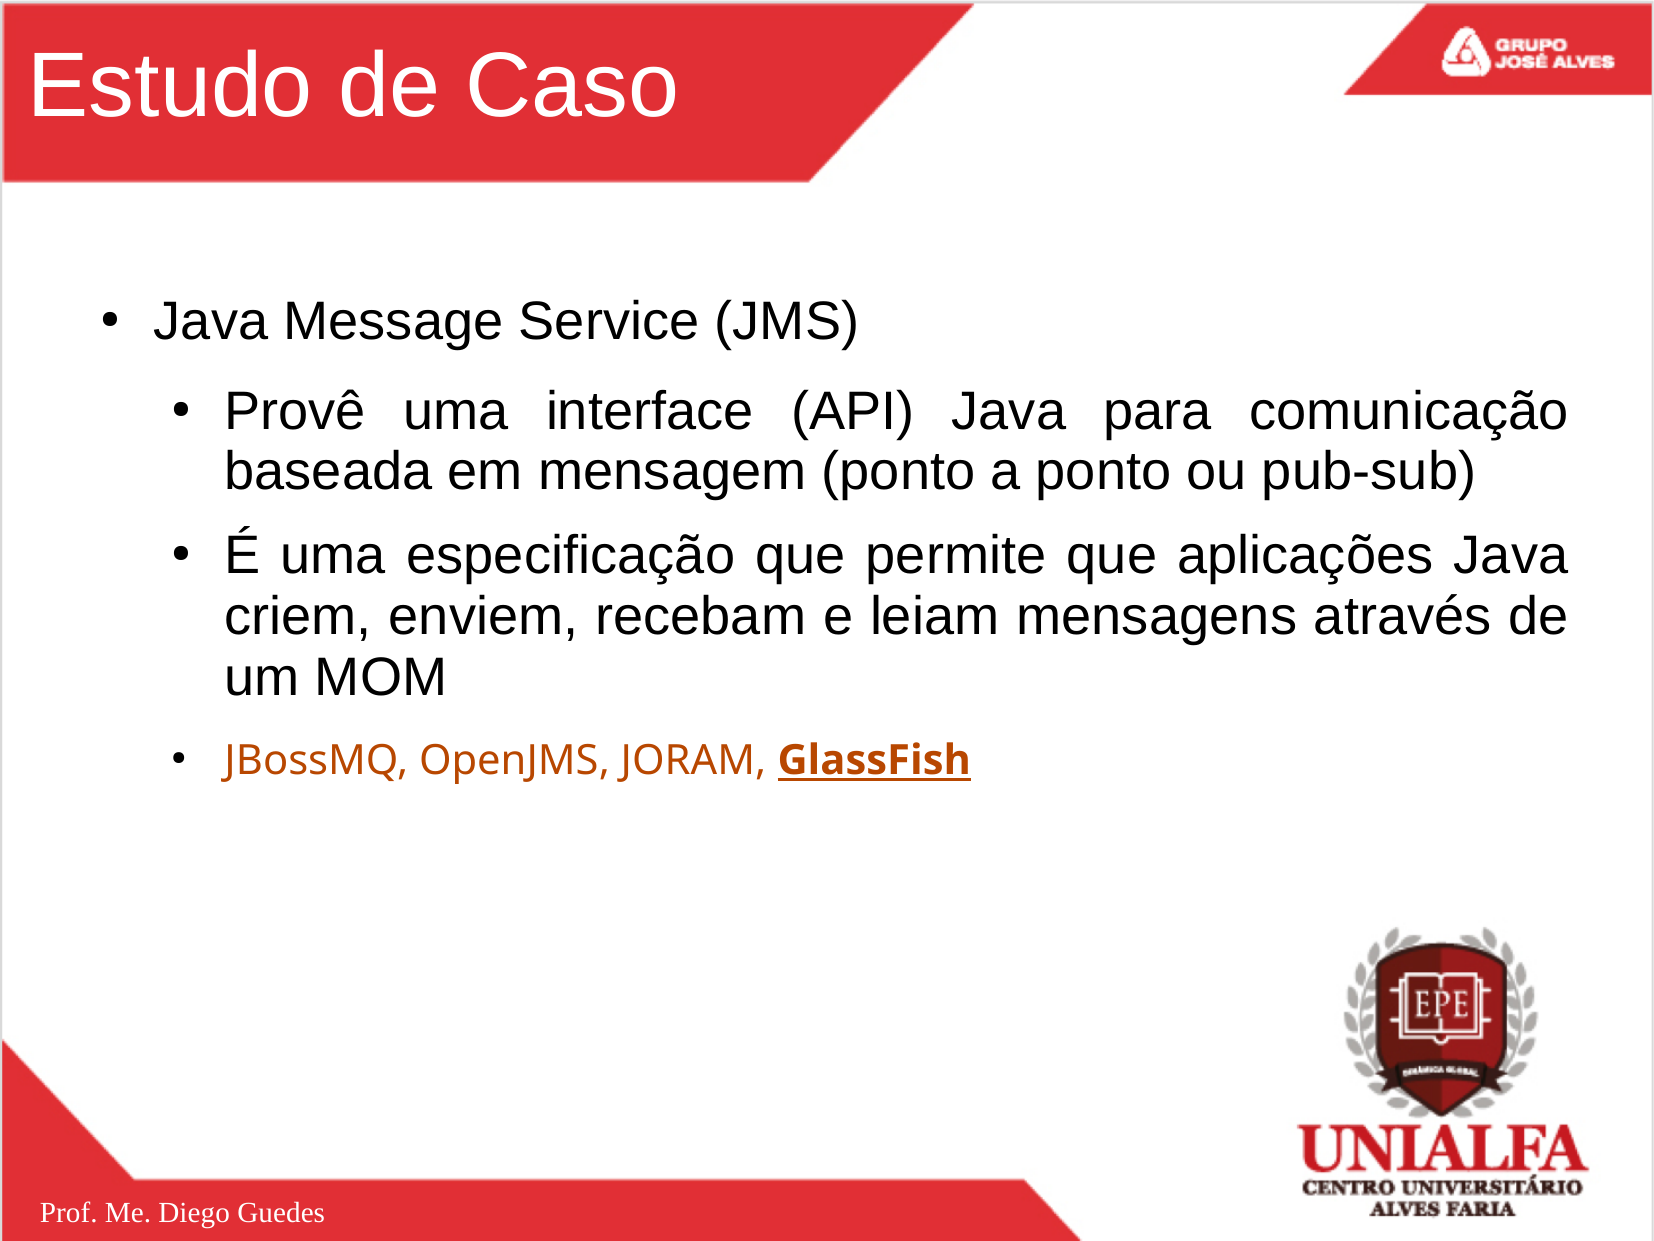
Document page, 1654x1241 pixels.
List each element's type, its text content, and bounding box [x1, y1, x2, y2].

picture [0, 0, 1654, 1241]
list Java Message Service (JMS) Provê uma interface (API) Java para comunicação baseada em mensagem (ponto a ponto ou pub-sub) É uma especificação que permite que aplicações Java criem, enviem, recebam e leiam mensagens através de um MOM JBossMQ, OpenJMS, JORAM, GlassFish [82, 290, 1571, 1109]
title Estudo de Caso [16, 0, 692, 210]
